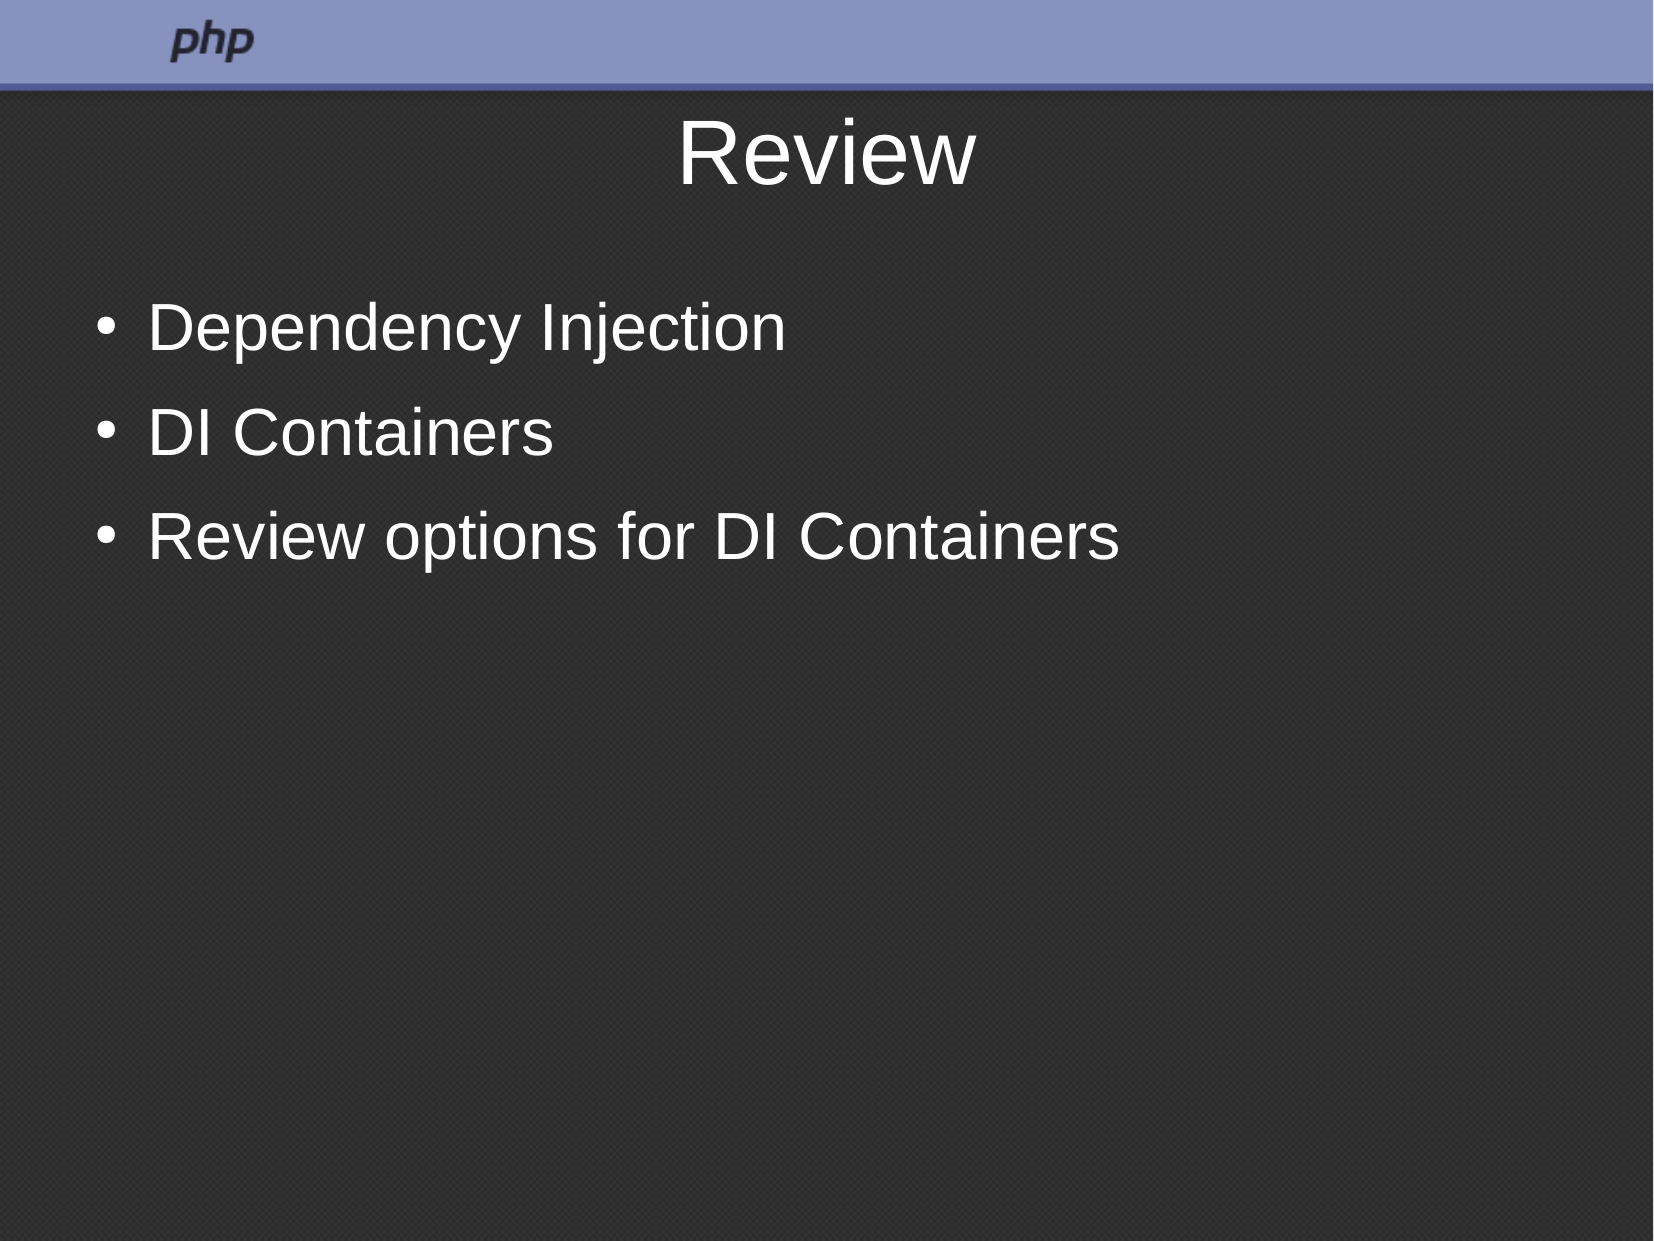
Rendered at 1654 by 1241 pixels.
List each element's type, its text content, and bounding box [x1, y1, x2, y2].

picture [0, 0, 1654, 1241]
list Dependency Injection DI Containers Review options for DI Containers [76, 290, 1565, 1010]
title Review [82, 49, 1571, 257]
